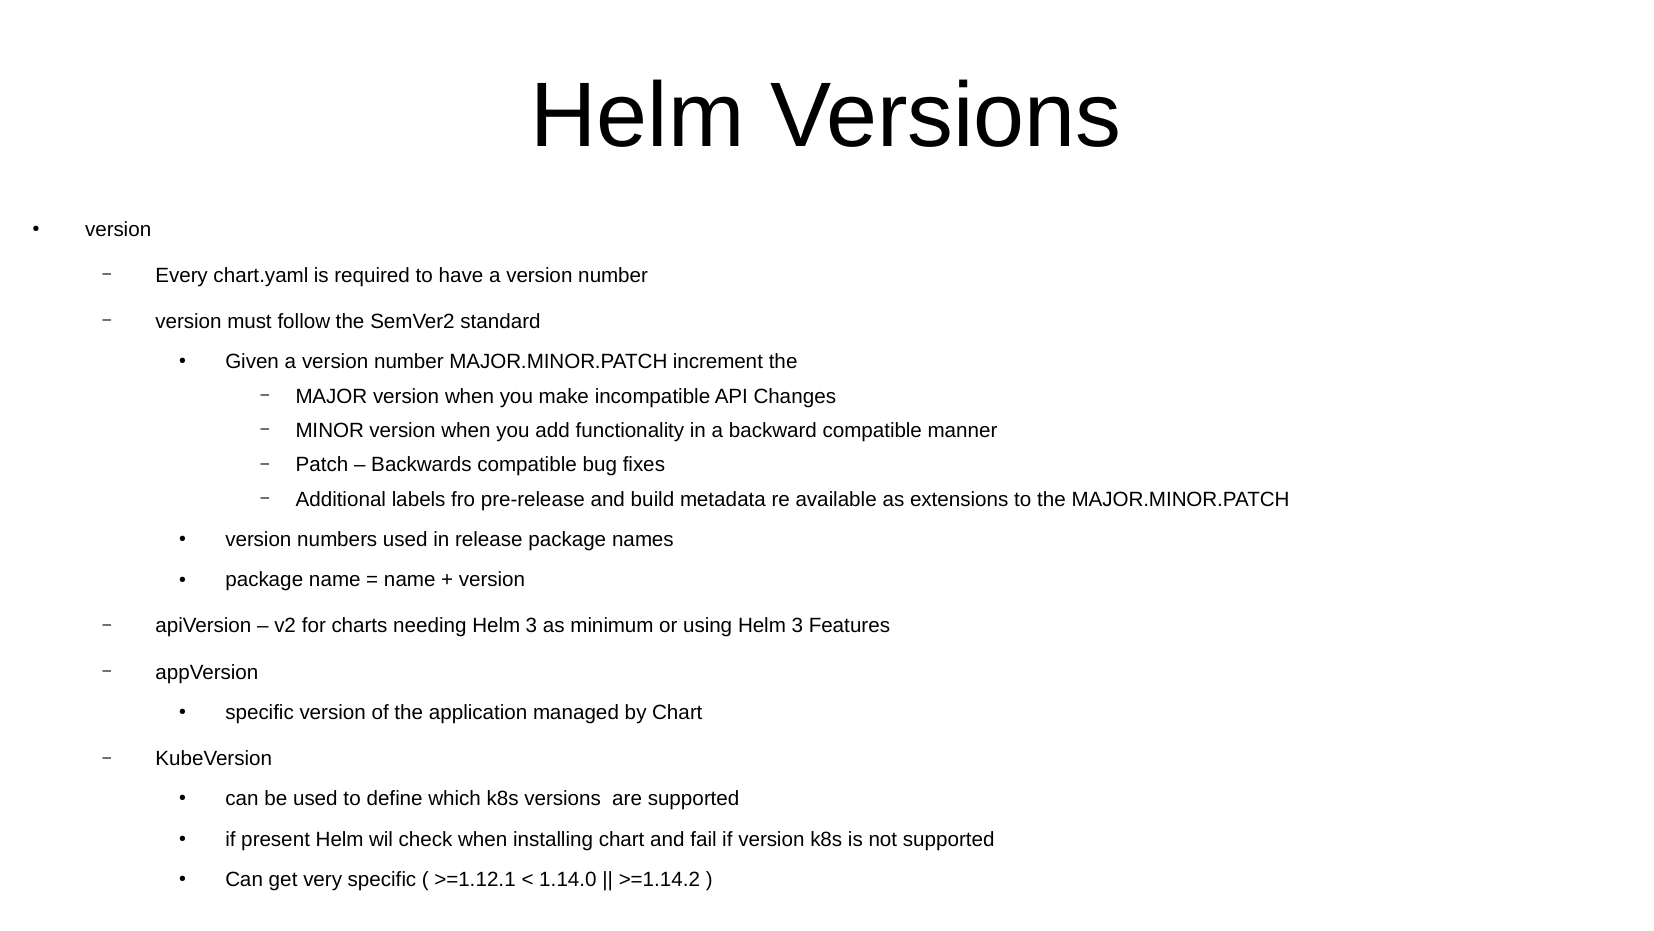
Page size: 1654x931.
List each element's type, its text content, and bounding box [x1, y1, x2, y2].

list version Every chart.yaml is required to have a version number version must follow the SemVer2 standard Given a version number MAJOR.MINOR.PATCH increment the MAJOR version when you make incompatible API Changes MINOR version when you add functionality in a backward compatible manner Patch – Backwards compatible bug fixes Additional labels fro pre-release and build metadata re available as extensions to the MAJOR.MINOR.PATCH version numbers used in release package names package name = name + version apiVersion – v2 for charts needing Helm 3 as minimum or using Helm 3 Features appVersion specific version of the application managed by Chart KubeVersion can be used to define which k8s versions are supported if present Helm wil check when installing chart and fail if version k8s is not supported Can get very specific ( >=1.12.1 < 1.14.0 || >=1.14.2 ) [15, 217, 1571, 901]
title Helm Versions [82, 37, 1571, 193]
